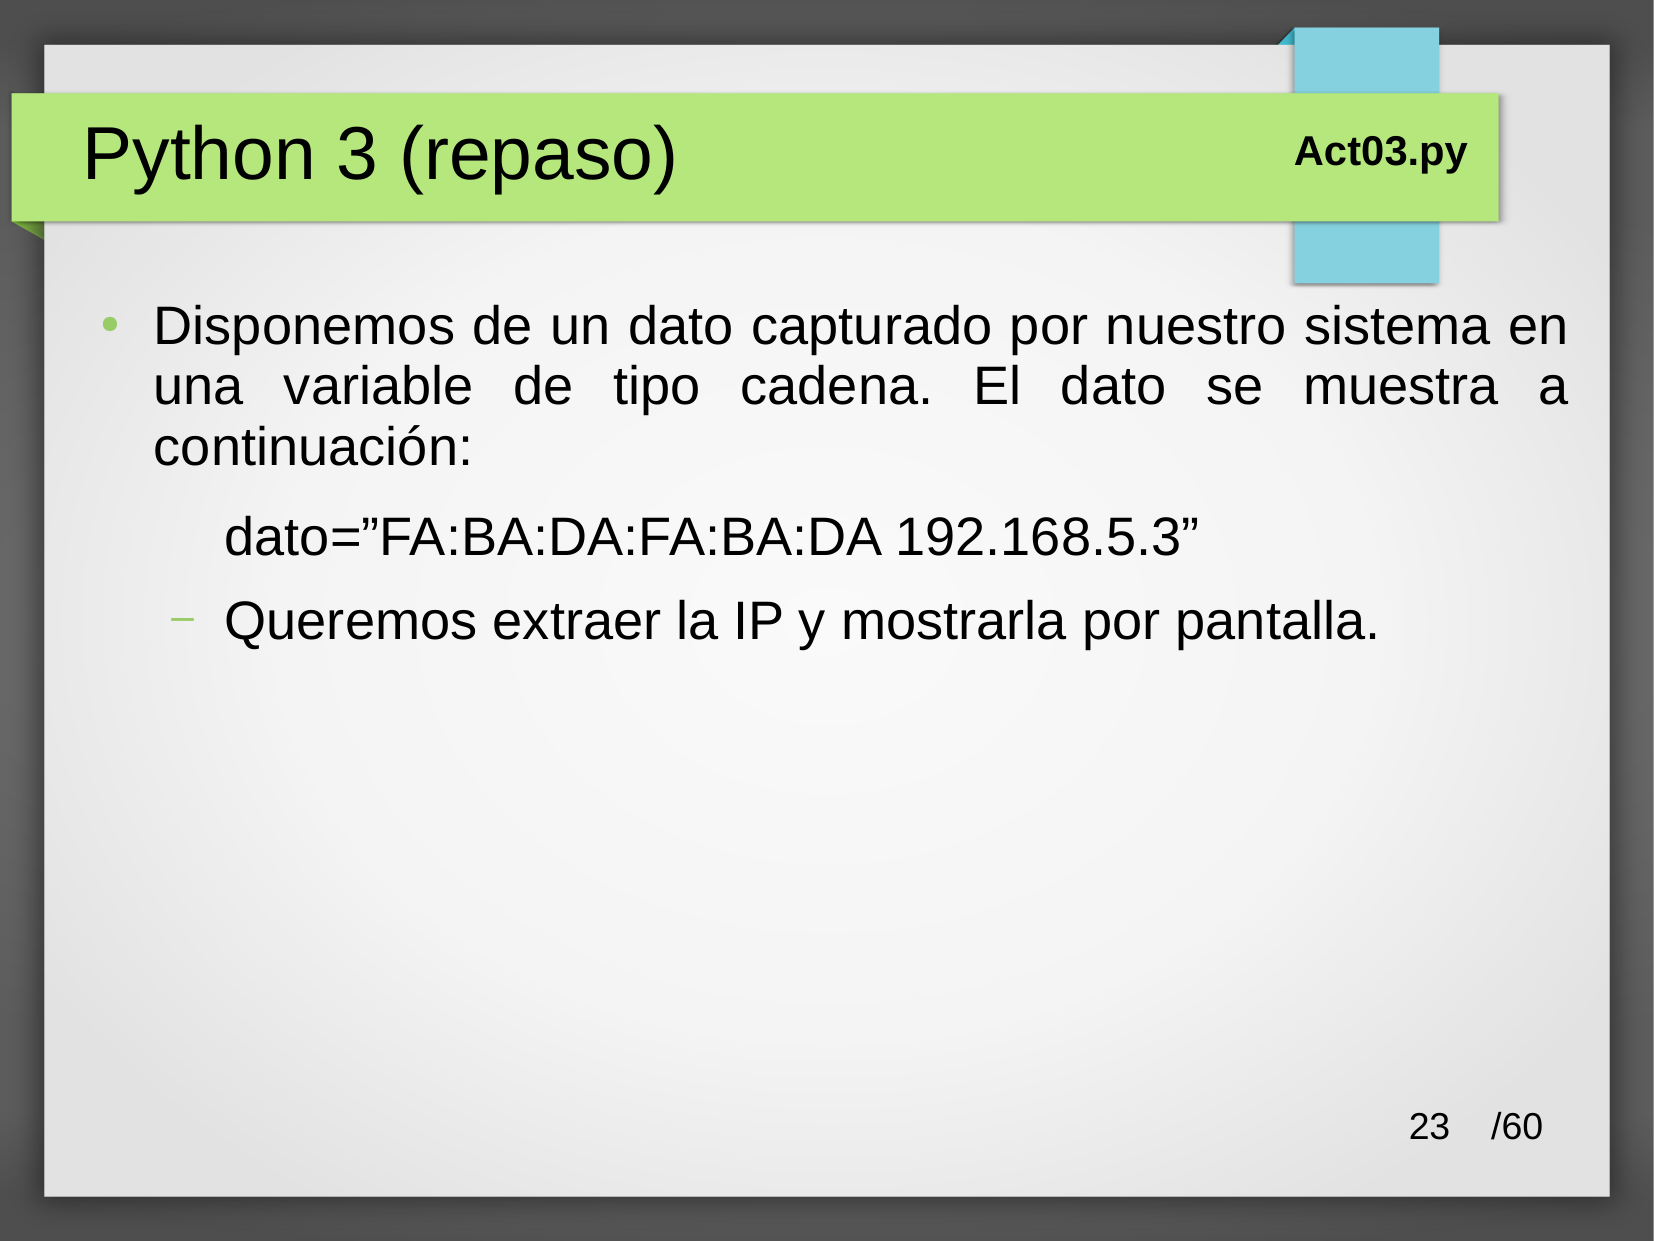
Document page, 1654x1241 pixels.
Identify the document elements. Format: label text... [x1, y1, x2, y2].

title Python 3 (repaso) [82, 94, 1264, 213]
text_box /60 [1476, 1098, 1644, 1169]
text_box Act03.py [1279, 120, 1489, 229]
text_box <número> [1393, 1098, 1476, 1169]
picture [0, 0, 1654, 1241]
list Disponemos de un dato capturado por nuestro sistema en una variable de tipo cadena. El dato se muestra a continuación: dato=”FA:BA:DA:FA:BA:DA 192.168.5.3” Queremos extraer la IP y mostrarla por pantalla. [82, 295, 1571, 1015]
